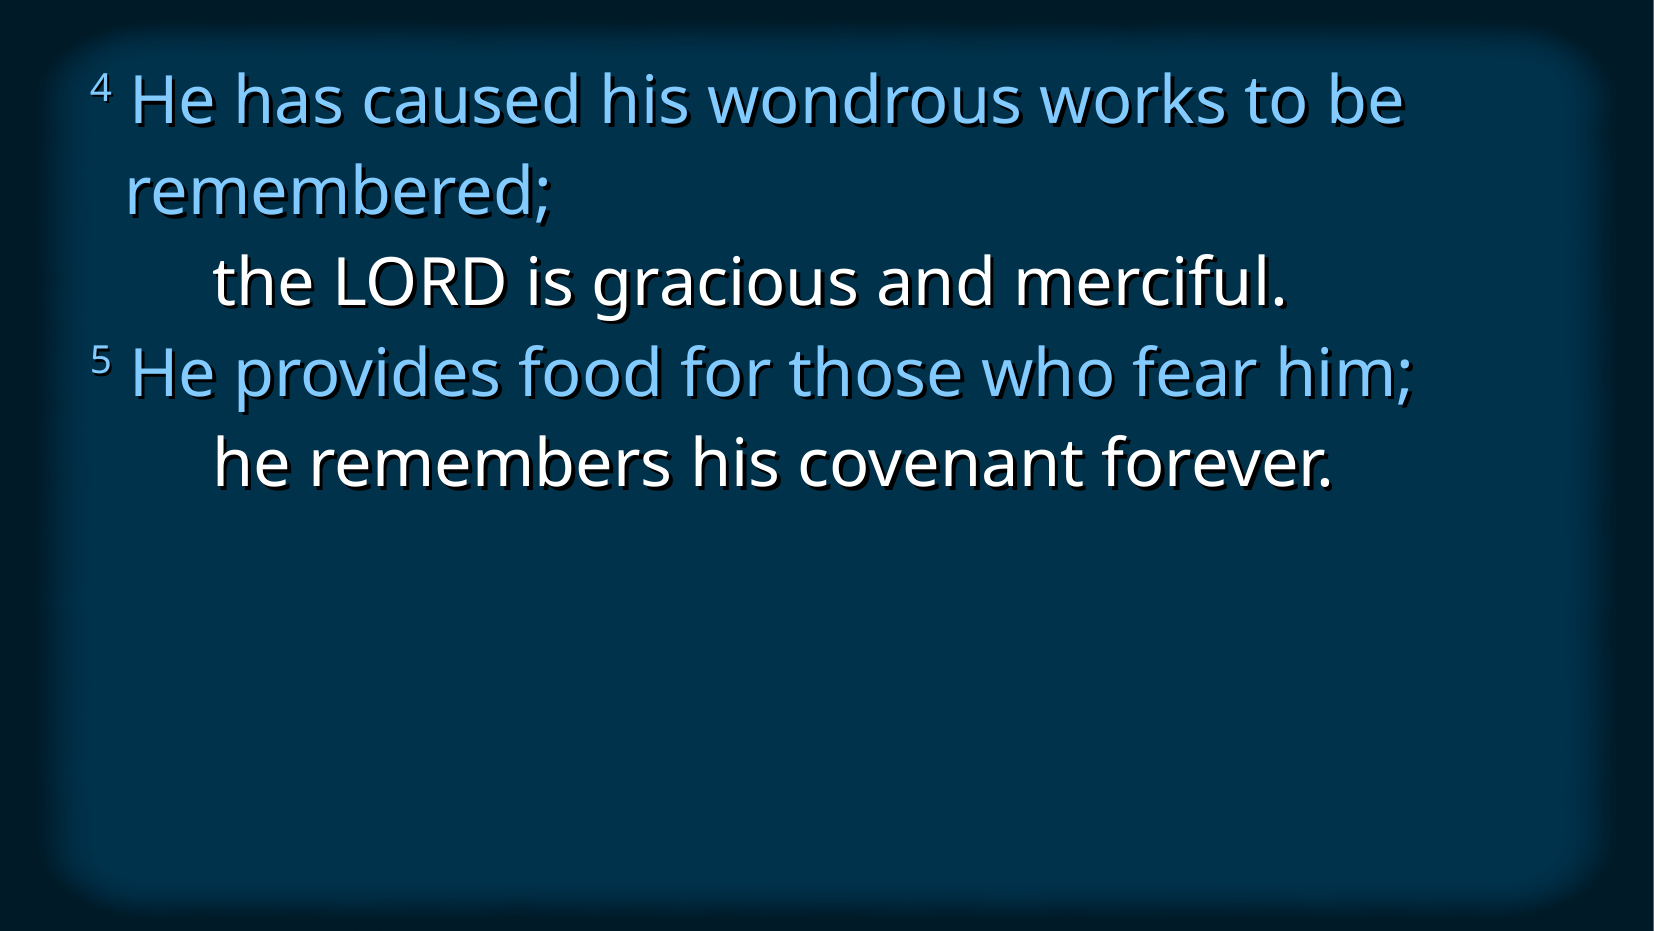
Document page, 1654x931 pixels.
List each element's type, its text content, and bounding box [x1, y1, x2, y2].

text_box 4 He has caused his wondrous works to be remembered; the LORD is gracious and merciful. 5 He provides food for those who fear him; he remembers his covenant forever. [75, 45, 1576, 504]
picture [0, 0, 1654, 931]
